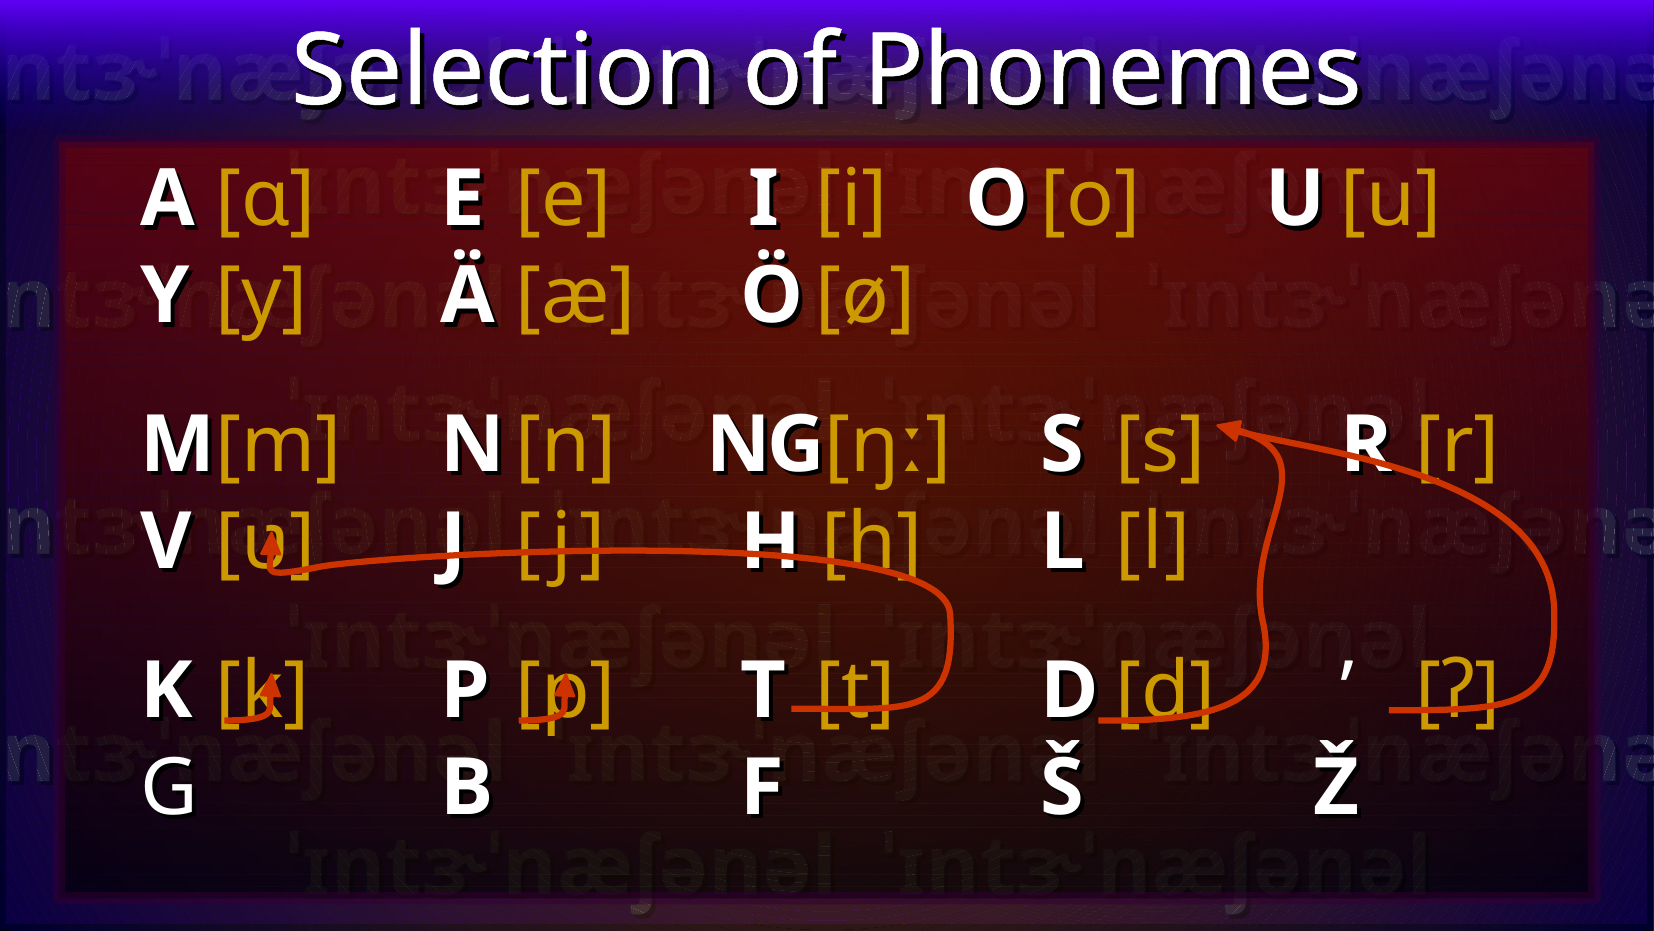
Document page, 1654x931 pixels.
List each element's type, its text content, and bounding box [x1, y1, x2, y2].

text_box A [ɑ] E [e] I [i] O [o] U [u] Y [y] Ä [æ] Ö [ø] M[m] N [n] NG[ŋː] S [s] R [r] V [ʋ] J [j] H [h] L [l] K [k] P [p] T [t] D [d] ’ [ʔ] G B F Š Ž [59, 141, 1595, 899]
title Selection of Phonemes [0, 0, 1654, 130]
